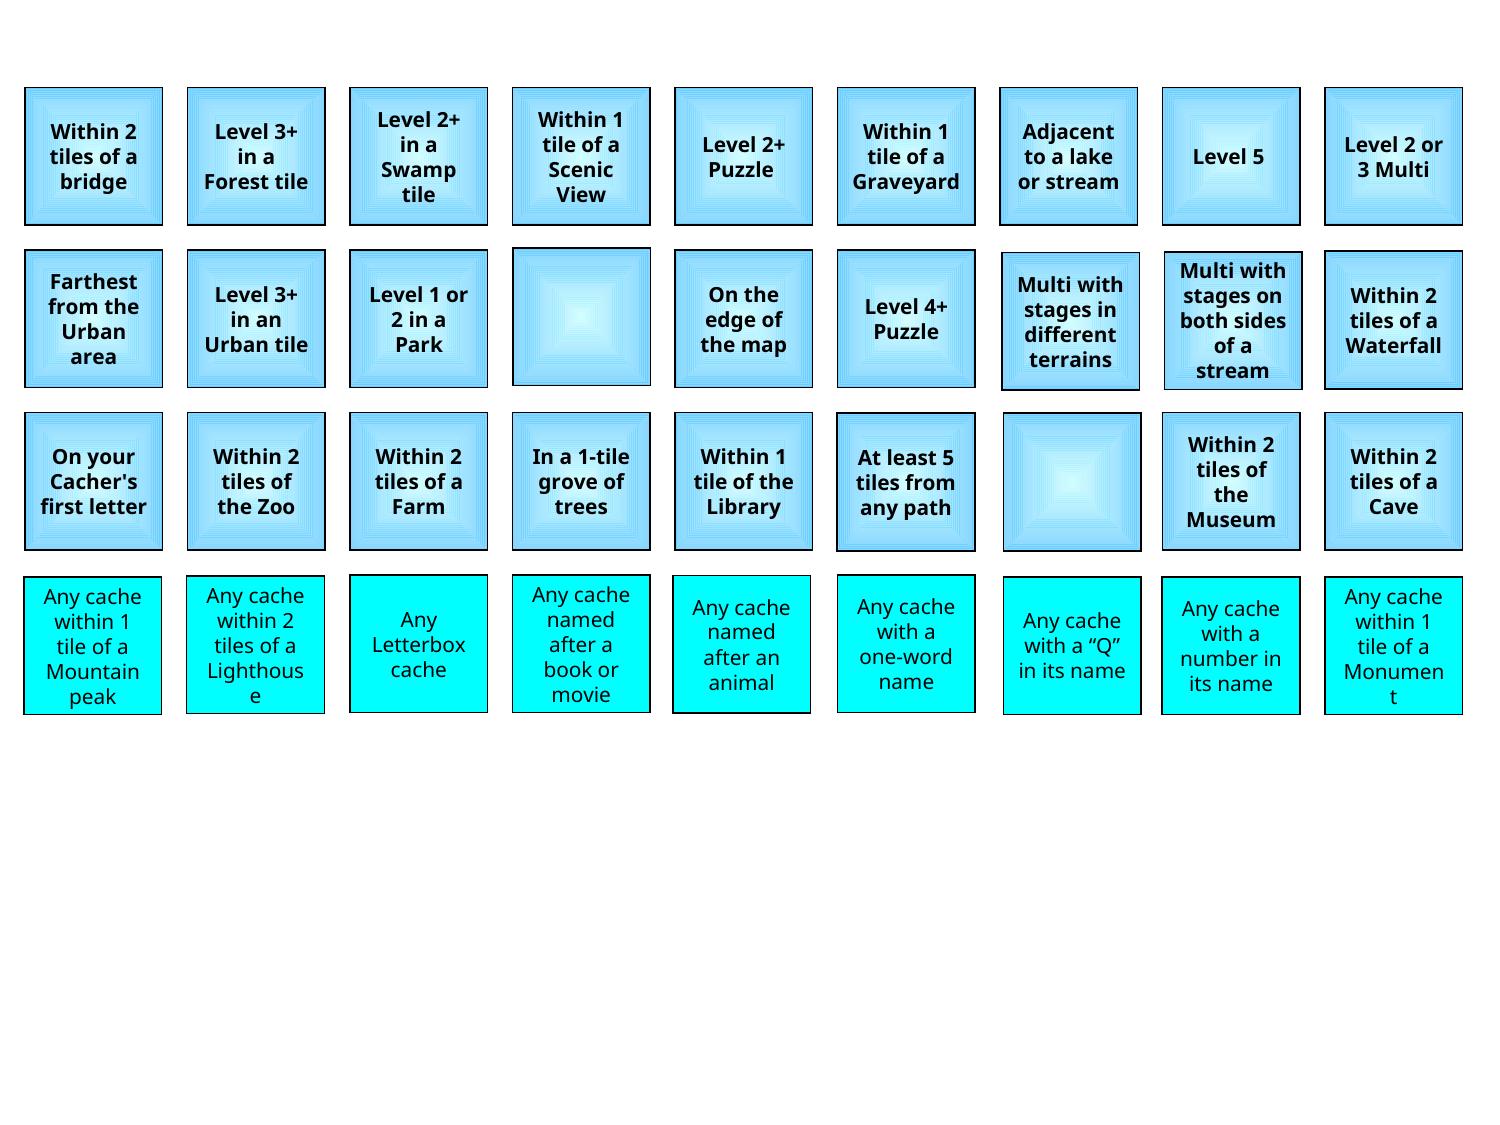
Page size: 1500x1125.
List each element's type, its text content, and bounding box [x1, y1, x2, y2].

text_box Within 2 tiles of the Zoo [187, 412, 326, 551]
text_box Level 3+ in a Forest tile [187, 87, 326, 226]
text_box At least 5 tiles from any path [837, 413, 975, 551]
text_box Any cache with a number in its name [1162, 577, 1300, 715]
text_box Within 2 tiles of a Farm [350, 412, 488, 551]
text_box Any Letterbox cache [350, 575, 488, 713]
text_box On the edge of the map [675, 249, 813, 388]
text_box [513, 247, 651, 386]
text_box Within 1 tile of a Scenic View [512, 87, 651, 226]
text_box Within 2 tiles of the Museum [1162, 412, 1301, 551]
text_box Multi with stages on both sides of a stream [1164, 251, 1302, 390]
text_box In a 1-tile grove of trees [512, 412, 651, 551]
text_box Level 3+ in an Urban tile [187, 249, 326, 388]
text_box Any cache named after a book or movie [512, 575, 651, 713]
text_box Within 2 tiles of a Cave [1325, 412, 1463, 551]
text_box Multi with stages in different terrains [1001, 252, 1140, 391]
text_box Any cache within 1 tile of a Mountain peak [23, 577, 162, 715]
text_box Within 1 tile of the Library [675, 412, 813, 551]
text_box [1003, 413, 1141, 551]
text_box Level 2+ Puzzle [675, 87, 813, 226]
text_box Farthest from the Urban area [24, 249, 163, 388]
text_box Level 2+ in a Swamp tile [350, 87, 488, 226]
text_box Within 2 tiles of a bridge [24, 87, 163, 226]
text_box Any cache within 1 tile of a Monument [1325, 577, 1463, 715]
text_box Any cache with a one-word name [837, 575, 976, 713]
text_box Adjacent to a lake or stream [999, 87, 1138, 226]
text_box Any cache with a “Q” in its name [1003, 576, 1141, 715]
text_box Any cache named after an animal [672, 575, 811, 714]
text_box Level 5 [1162, 87, 1301, 226]
text_box Within 2 tiles of a Waterfall [1325, 251, 1463, 389]
text_box Level 4+ Puzzle [837, 249, 976, 388]
text_box Any cache within 2 tiles of a Lighthouse [186, 575, 325, 714]
text_box On your Cacher's first letter [24, 412, 163, 551]
text_box Within 1 tile of a Graveyard [837, 87, 976, 226]
text_box Level 2 or 3 Multi [1325, 87, 1463, 226]
text_box Level 1 or 2 in a Park [350, 249, 488, 388]
